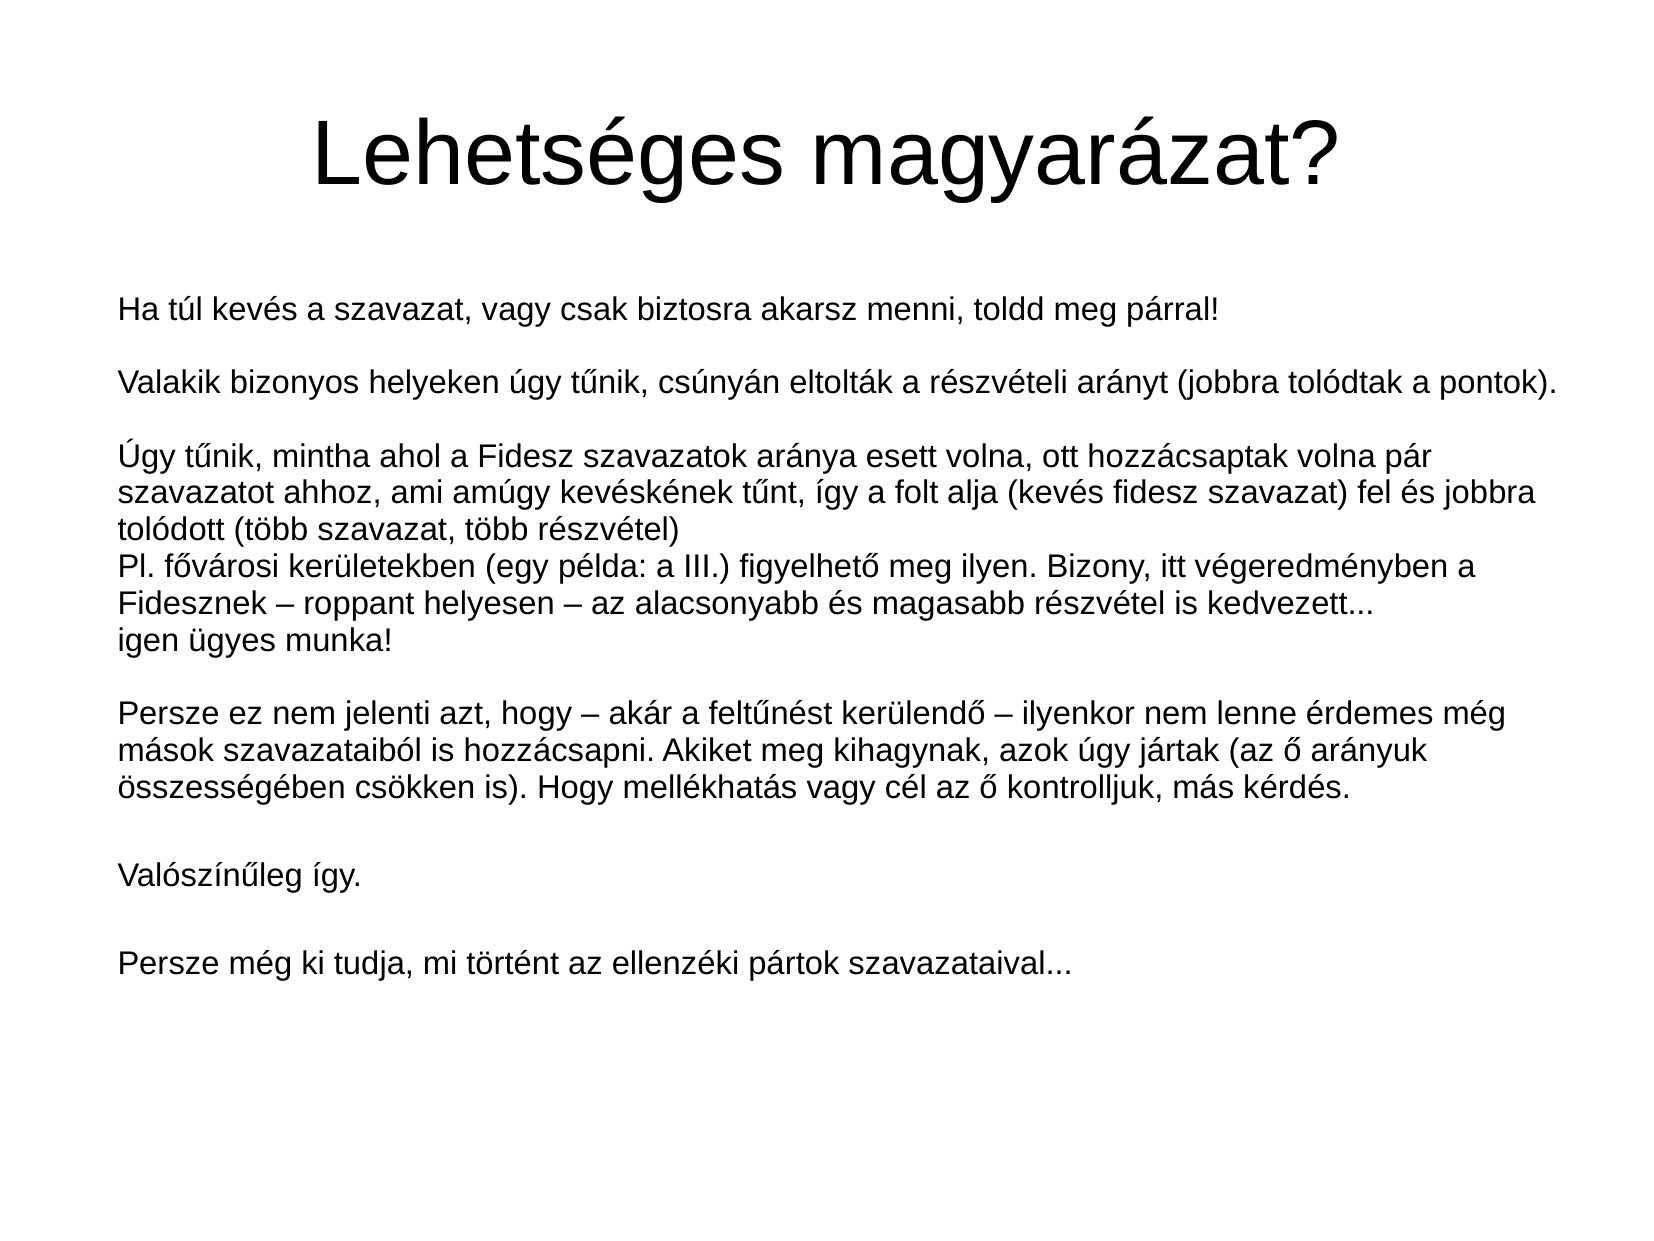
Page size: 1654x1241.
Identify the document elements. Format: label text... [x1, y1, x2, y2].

list Ha túl kevés a szavazat, vagy csak biztosra akarsz menni, toldd meg párral! Valakik bizonyos helyeken úgy tűnik, csúnyán eltolták a részvételi arányt (jobbra tolódtak a pontok). Úgy tűnik, mintha ahol a Fidesz szavazatok aránya esett volna, ott hozzácsaptak volna pár szavazatot ahhoz, ami amúgy kevéskének tűnt, így a folt alja (kevés fidesz szavazat) fel és jobbra tolódott (több szavazat, több részvétel) Pl. fővárosi kerületekben (egy példa: a III.) figyelhető meg ilyen. Bizony, itt végeredményben a Fidesznek – roppant helyesen – az alacsonyabb és magasabb részvétel is kedvezett... igen ügyes munka! Persze ez nem jelenti azt, hogy – akár a feltűnést kerülendő – ilyenkor nem lenne érdemes még mások szavazataiból is hozzácsapni. Akiket meg kihagynak, azok úgy jártak (az ő arányuk összességében csökken is). Hogy mellékhatás vagy cél az ő kontrolljuk, más kérdés. Valószínűleg így. Persze még ki tudja, mi történt az ellenzéki pártok szavazataival... [82, 290, 1571, 1010]
title Lehetséges magyarázat? [82, 49, 1571, 257]
